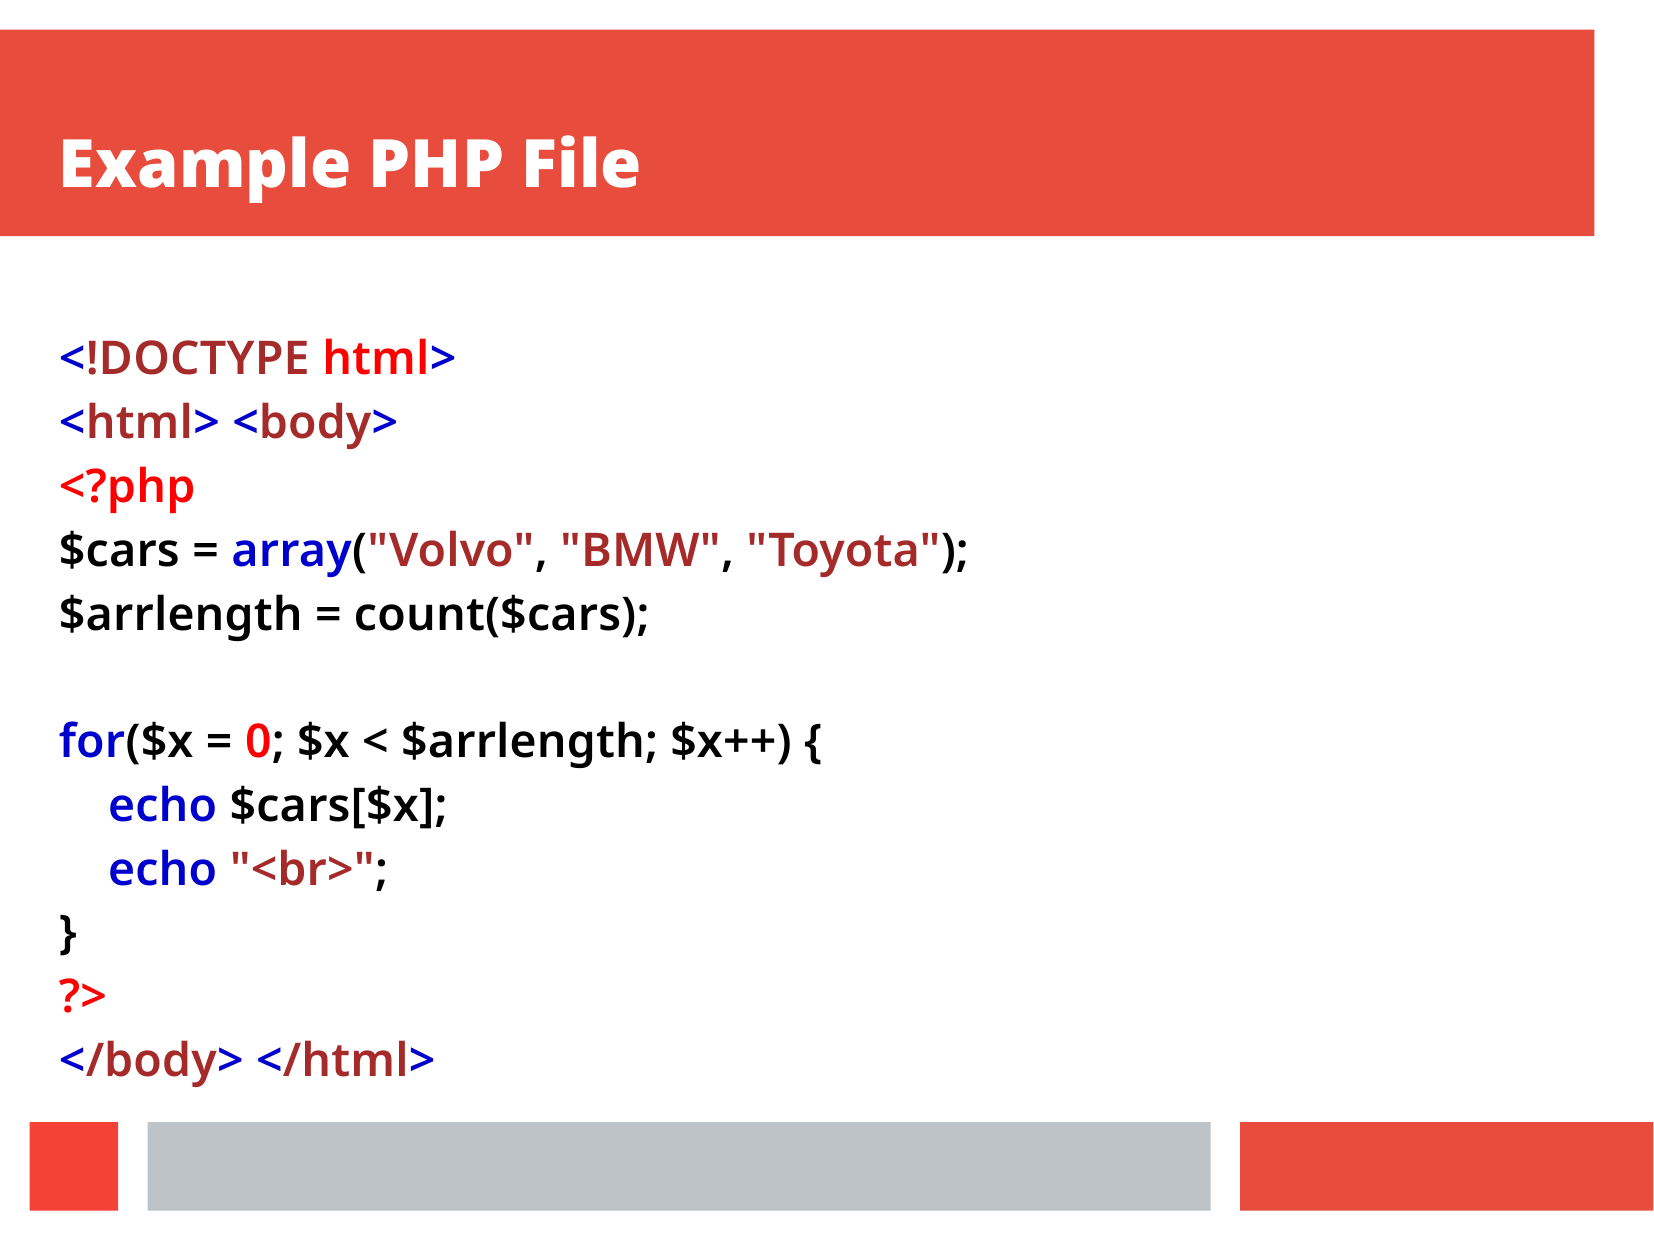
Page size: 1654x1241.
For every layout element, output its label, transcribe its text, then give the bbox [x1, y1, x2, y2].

title Example PHP File [59, 59, 1595, 207]
list <!DOCTYPE html> <html> <body> <?php $cars = array("Volvo", "BMW", "Toyota"); $arrlength = count($cars); for($x = 0; $x < $arrlength; $x++) { echo $cars[$x]; echo "<br>"; } ?> </body> </html> [59, 324, 1565, 1093]
